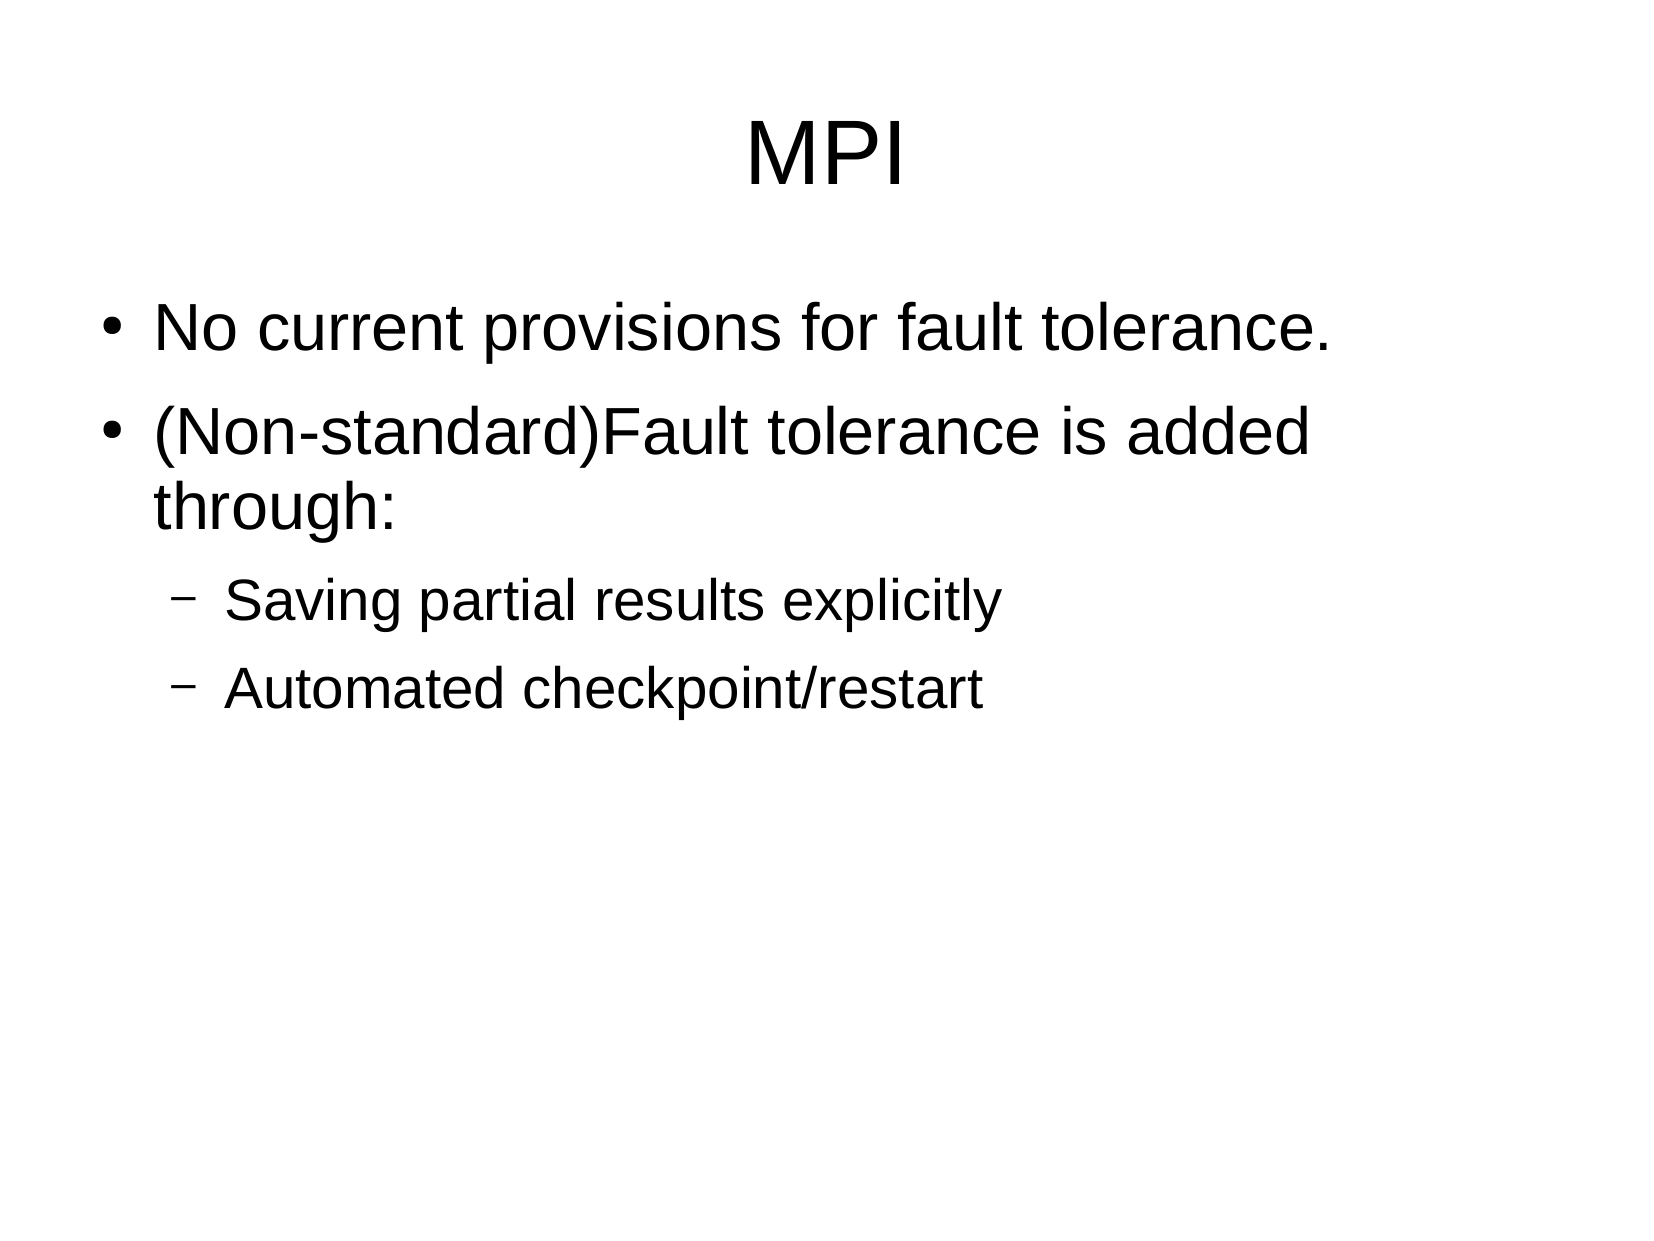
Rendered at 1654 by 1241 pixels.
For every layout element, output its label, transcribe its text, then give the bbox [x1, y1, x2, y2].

list No current provisions for fault tolerance. (Non-standard)Fault tolerance is added through: Saving partial results explicitly Automated checkpoint/restart [82, 290, 1571, 1010]
title MPI [82, 49, 1571, 257]
